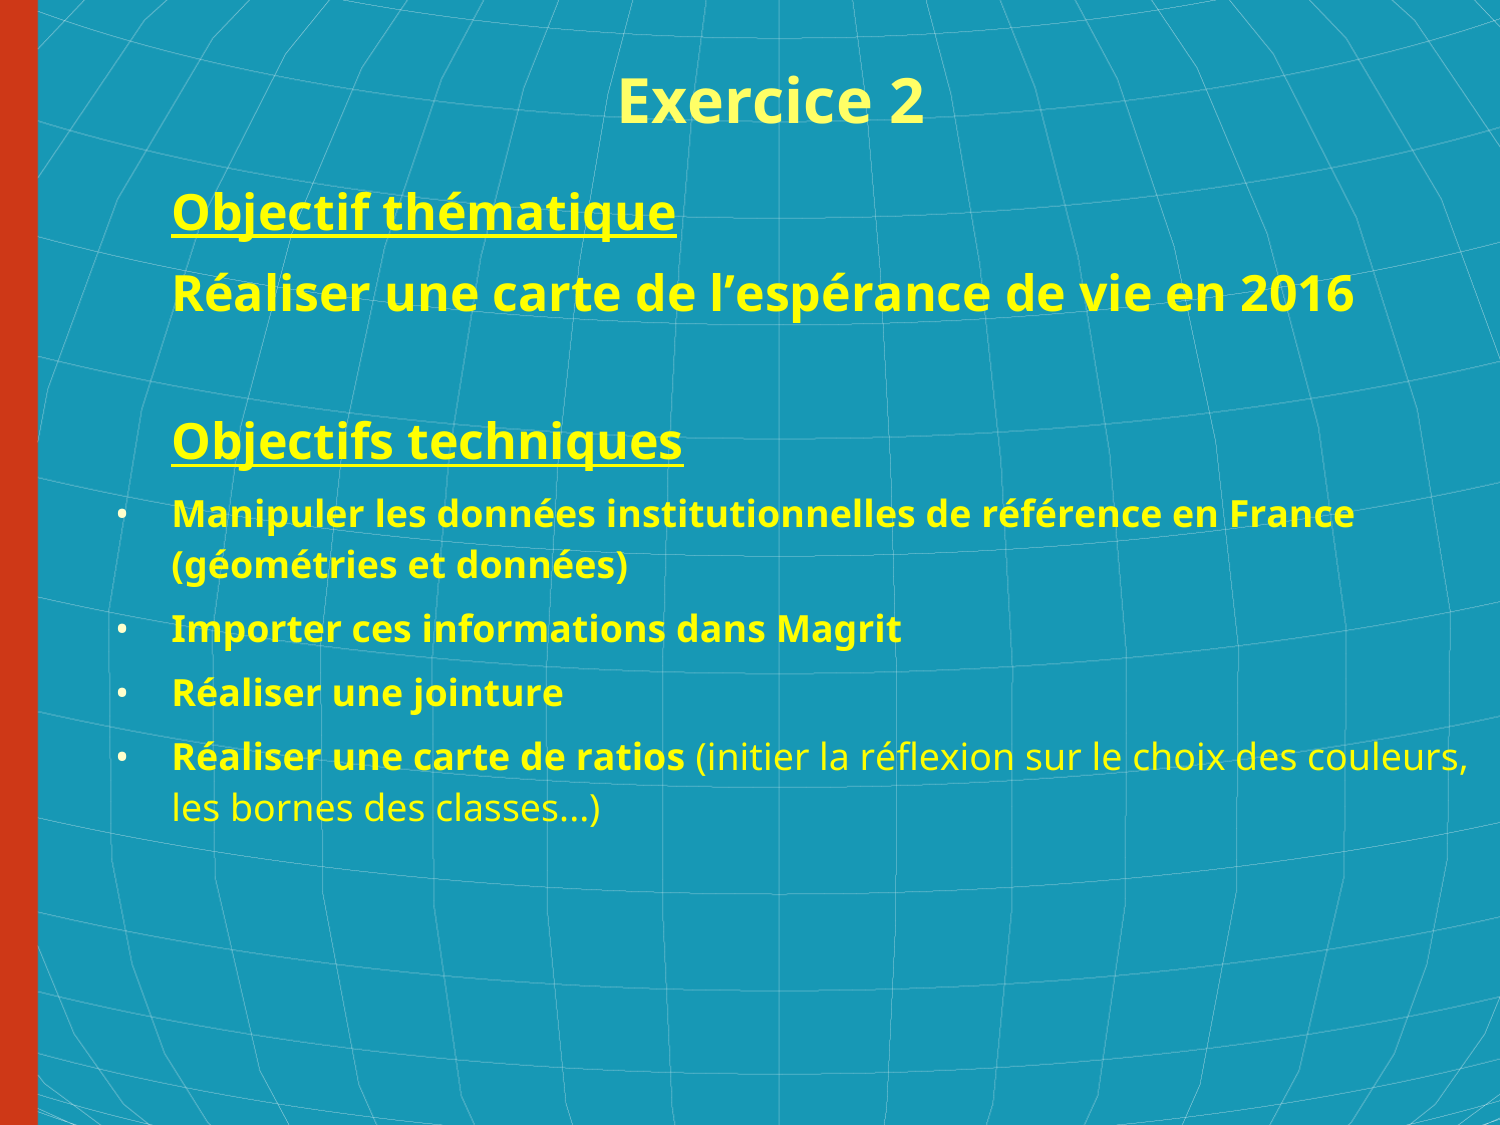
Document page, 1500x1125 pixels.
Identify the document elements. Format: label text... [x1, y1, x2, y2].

title Exercice 2 [65, 20, 1477, 177]
list Objectif thématique Réaliser une carte de l’espérance de vie en 2016 Objectifs techniques Manipuler les données institutionnelles de référence en France (géométries et données) Importer ces informations dans Magrit Réaliser une jointure Réaliser une carte de ratios (initier la réflexion sur le choix des couleurs, les bornes des classes...) [59, 177, 1477, 960]
picture [0, 0, 1500, 1125]
